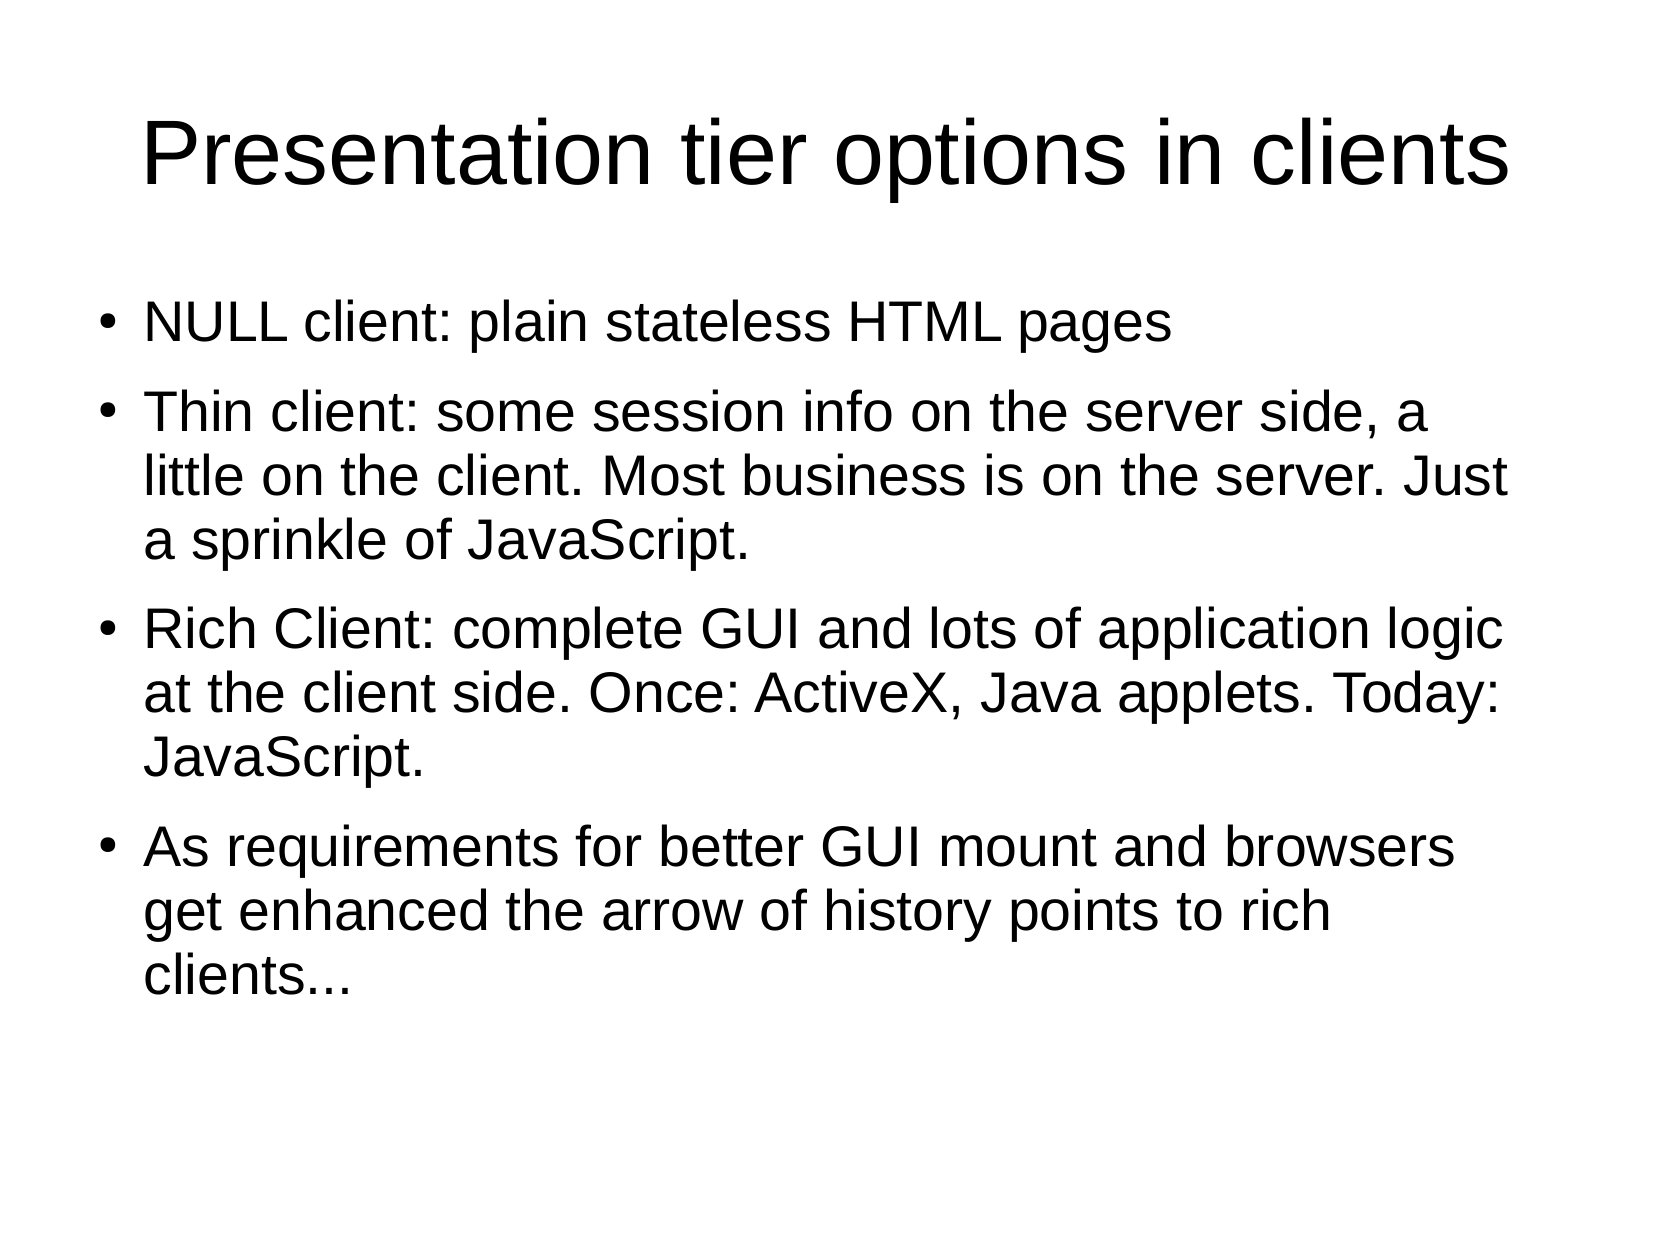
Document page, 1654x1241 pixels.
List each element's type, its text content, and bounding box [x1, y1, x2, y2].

title Presentation tier options in clients [82, 49, 1571, 257]
list NULL client: plain stateless HTML pages Thin client: some session info on the server side, a little on the client. Most business is on the server. Just a sprinkle of JavaScript. Rich Client: complete GUI and lots of application logic at the client side. Once: ActiveX, Java applets. Today: JavaScript. As requirements for better GUI mount and browsers get enhanced the arrow of history points to rich clients... [82, 290, 1538, 1010]
